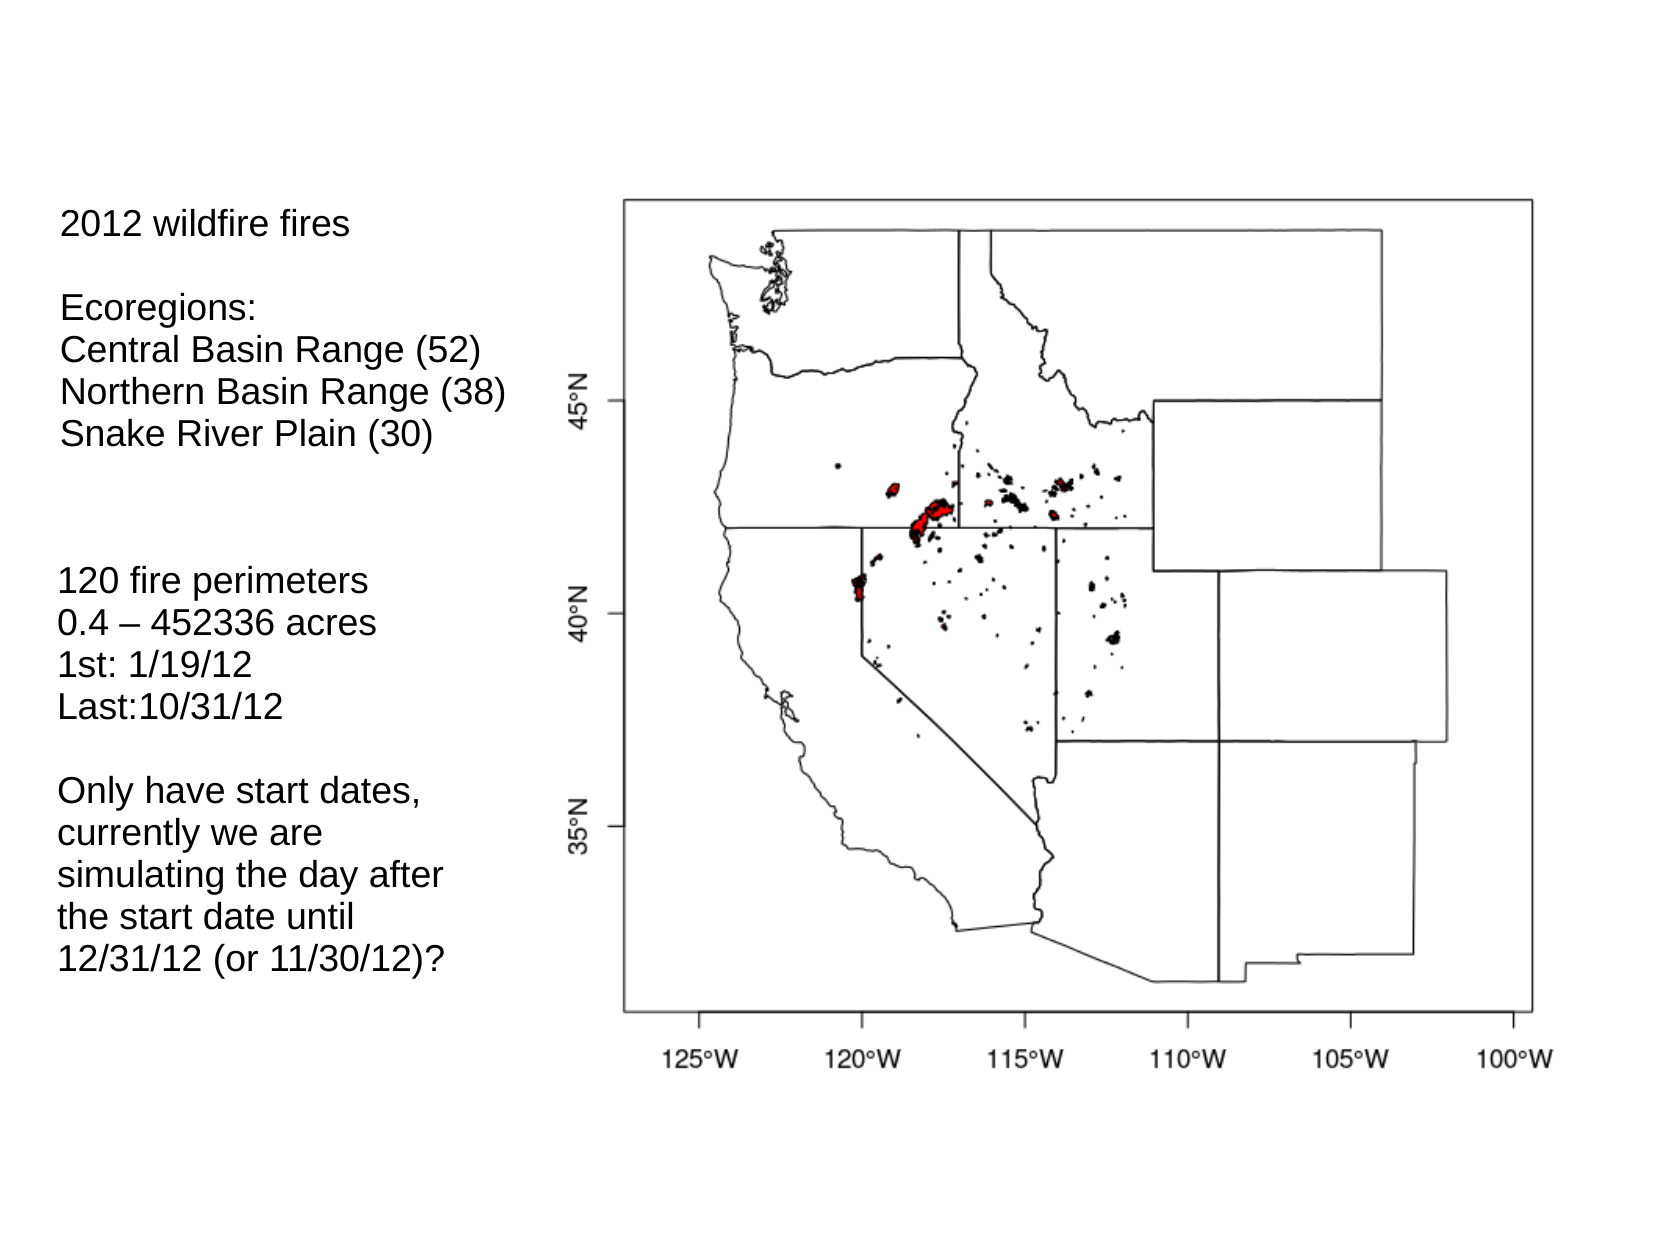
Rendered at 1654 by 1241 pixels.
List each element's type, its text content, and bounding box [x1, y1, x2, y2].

picture [495, 71, 1599, 1173]
text_box 2012 wildfire fires Ecoregions: Central Basin Range (52) Northern Basin Range (38) Snake River Plain (30) [45, 195, 571, 504]
text_box 120 fire perimeters 0.4 – 452336 acres 1st: 1/19/12 Last:10/31/12 Only have start dates, currently we are simulating the day after the start date until 12/31/12 (or 11/30/12)? [42, 552, 508, 987]
